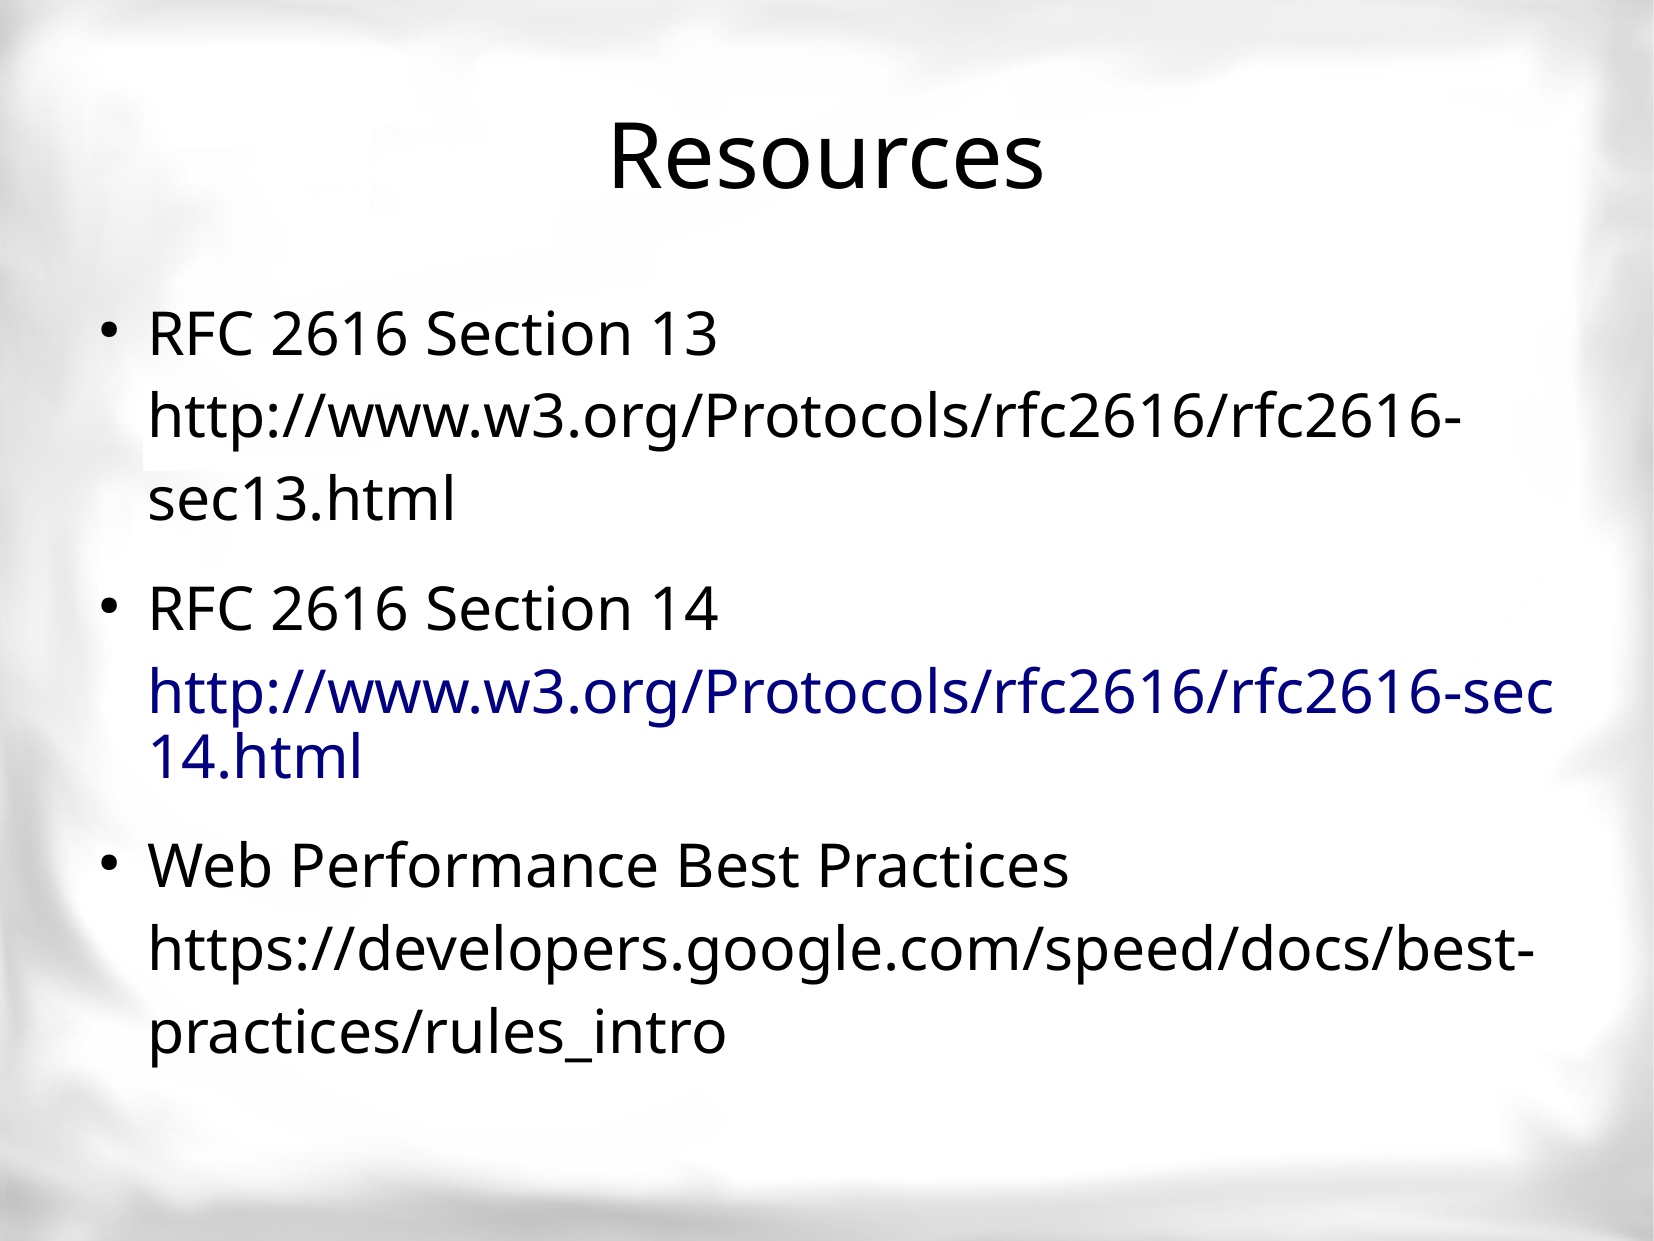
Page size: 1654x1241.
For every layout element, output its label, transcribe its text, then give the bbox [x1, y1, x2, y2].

list RFC 2616 Section 13 http://www.w3.org/Protocols/rfc2616/rfc2616-sec13.html RFC 2616 Section 14 http://www.w3.org/Protocols/rfc2616/rfc2616-sec14.html Web Performance Best Practices https://developers.google.com/speed/docs/best-practices/rules_intro [82, 290, 1571, 1010]
title Resources [82, 49, 1571, 257]
picture [0, 0, 1654, 1241]
